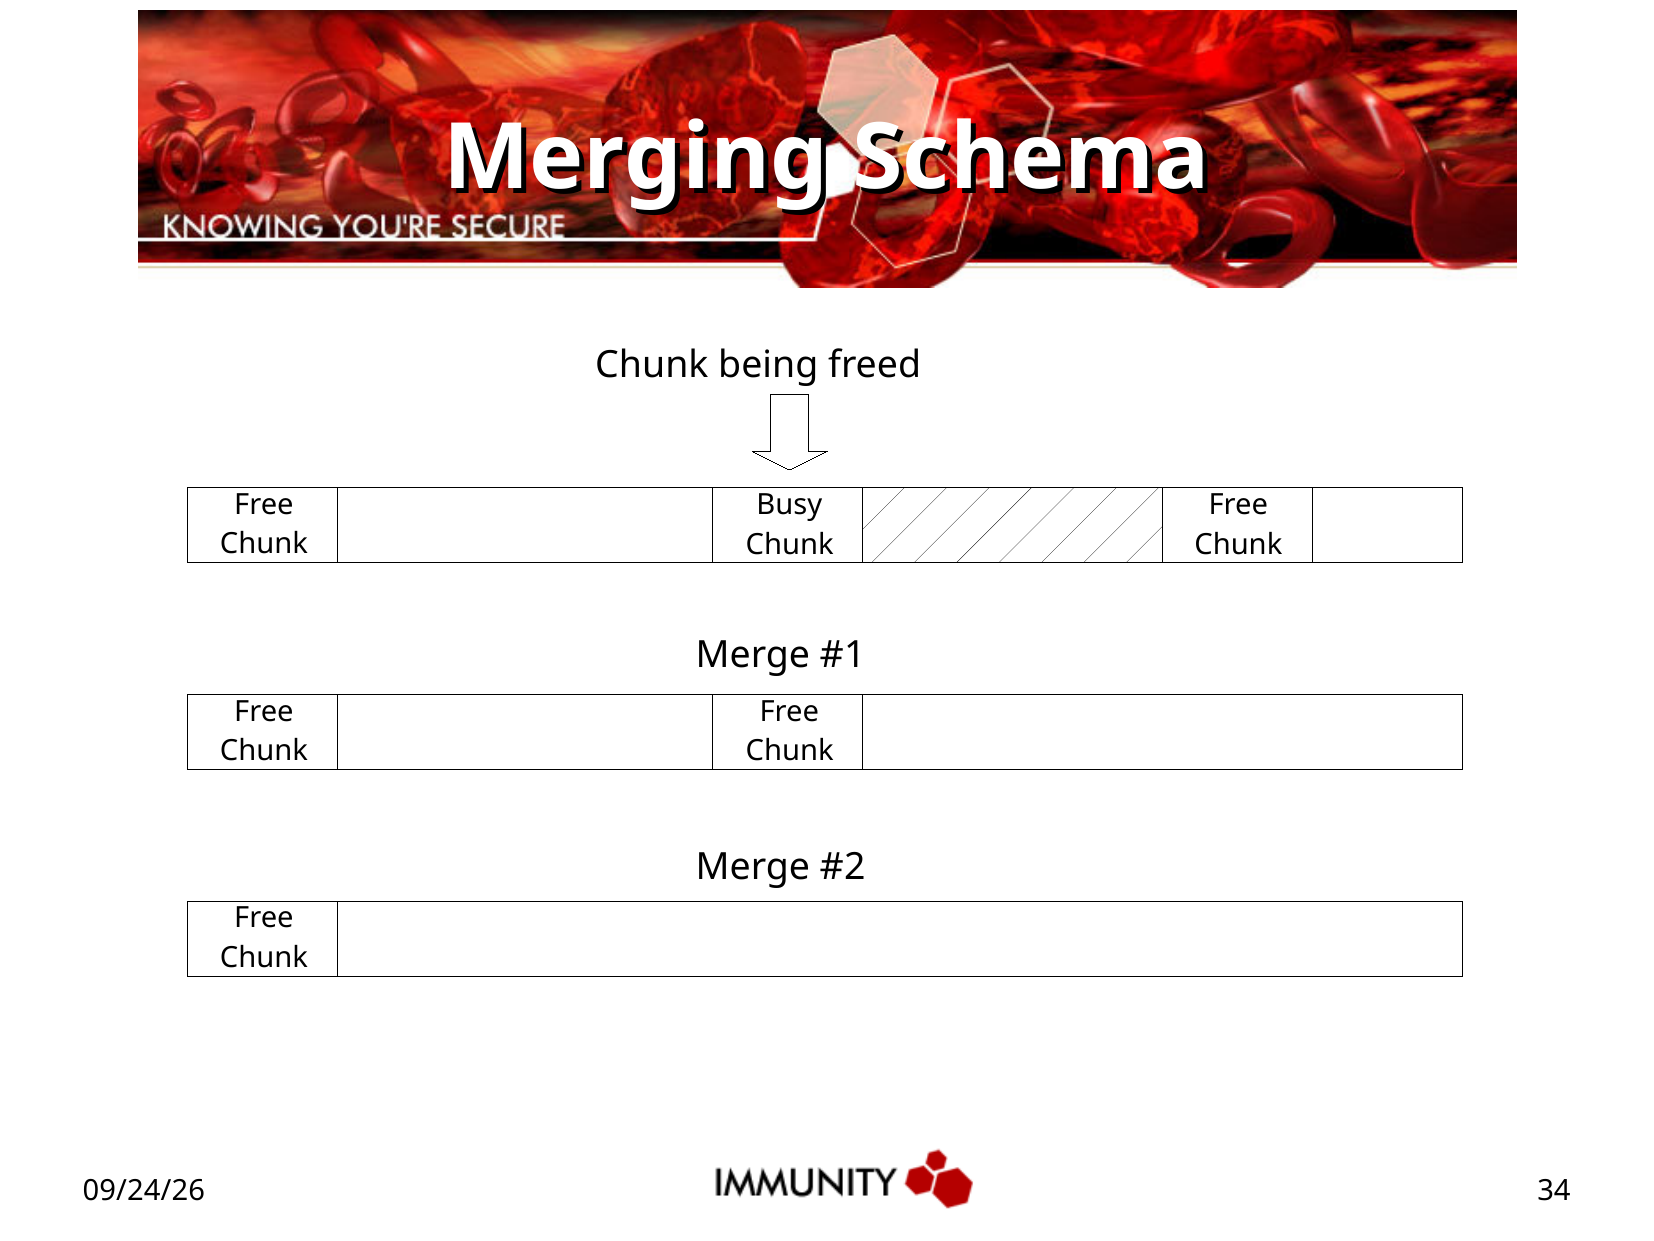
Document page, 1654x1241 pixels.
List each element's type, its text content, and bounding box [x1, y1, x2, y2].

picture [138, 257, 1517, 288]
text_box Free Chunk [205, 475, 323, 582]
text_box Free Chunk [205, 889, 323, 996]
text_box Chunk being freed [580, 329, 997, 403]
text_box Merge #2 [680, 832, 909, 906]
picture [694, 1130, 984, 1235]
text_box Free Chunk [730, 694, 849, 789]
text_box Free Chunk [205, 682, 323, 789]
text_box Free Chunk [1179, 475, 1298, 582]
text_box Busy Chunk [730, 475, 849, 582]
text_box Merge #1 [680, 619, 893, 694]
picture [138, 10, 1517, 49]
text_box [862, 487, 1163, 563]
title Merging Schema [82, 49, 1571, 257]
